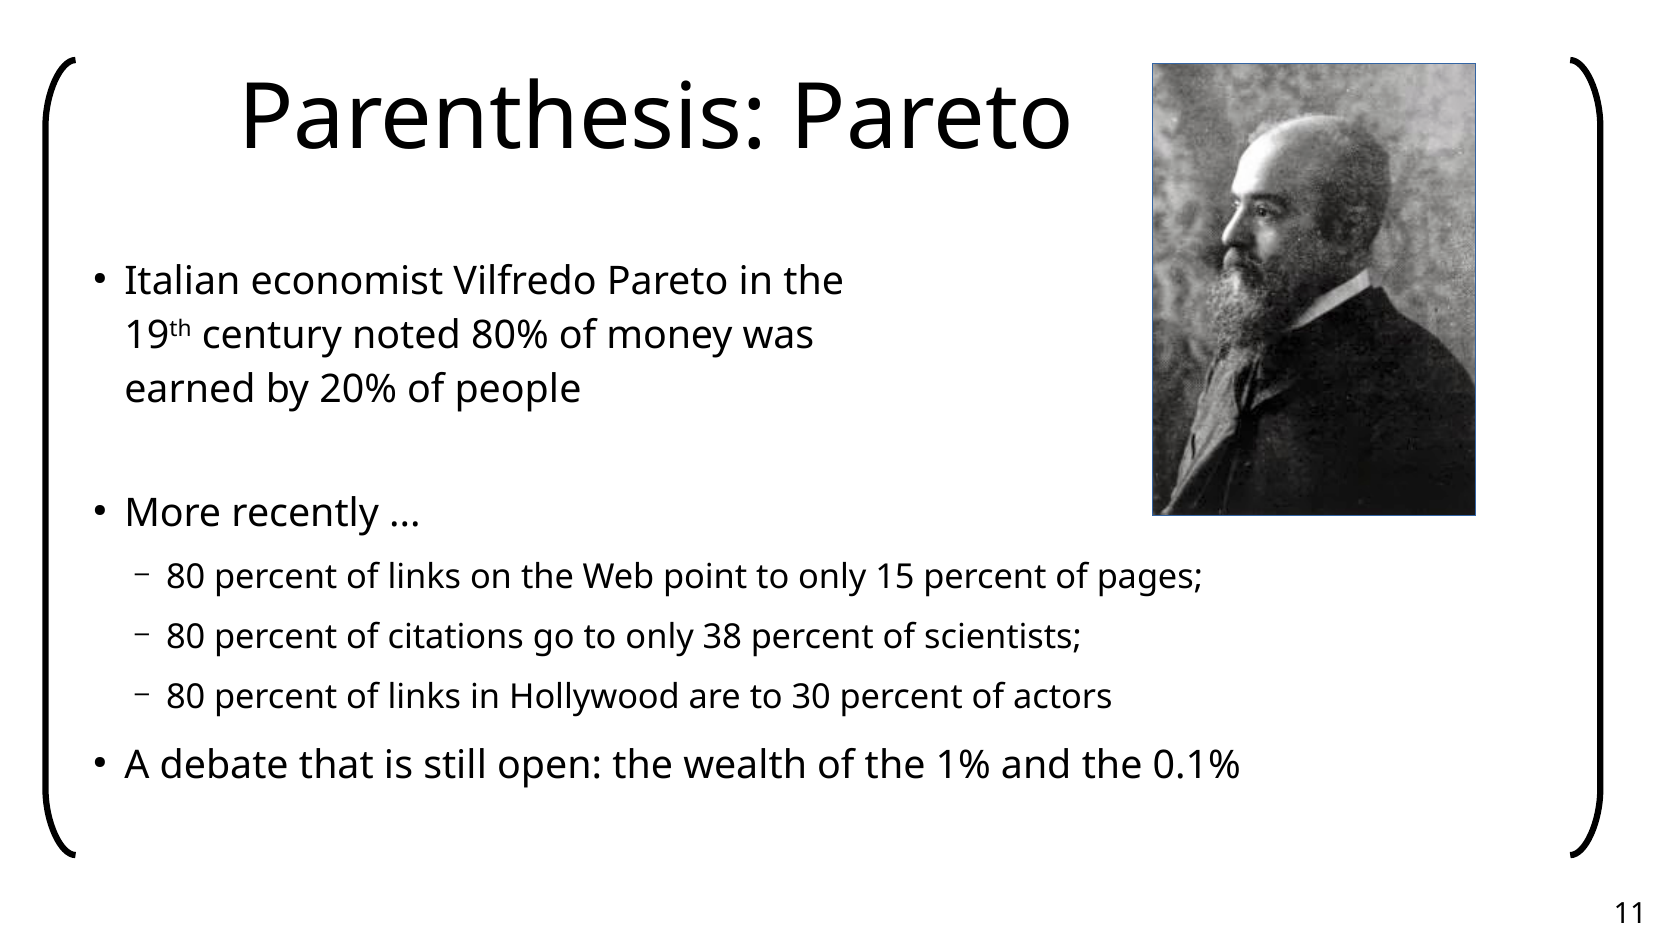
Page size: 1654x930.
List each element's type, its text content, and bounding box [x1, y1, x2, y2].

list Italian economist Vilfredo Pareto in the 19th century noted 80% of money was earned by 20% of people More recently ... 80 percent of links on the Web point to only 15 percent of pages; 80 percent of citations go to only 38 percent of scientists; 80 percent of links in Hollywood are to 30 percent of actors A debate that is still open: the wealth of the 1% and the 0.1% [82, 252, 1571, 793]
title Parenthesis: Pareto [82, 1, 1231, 225]
picture [1152, 63, 1476, 516]
